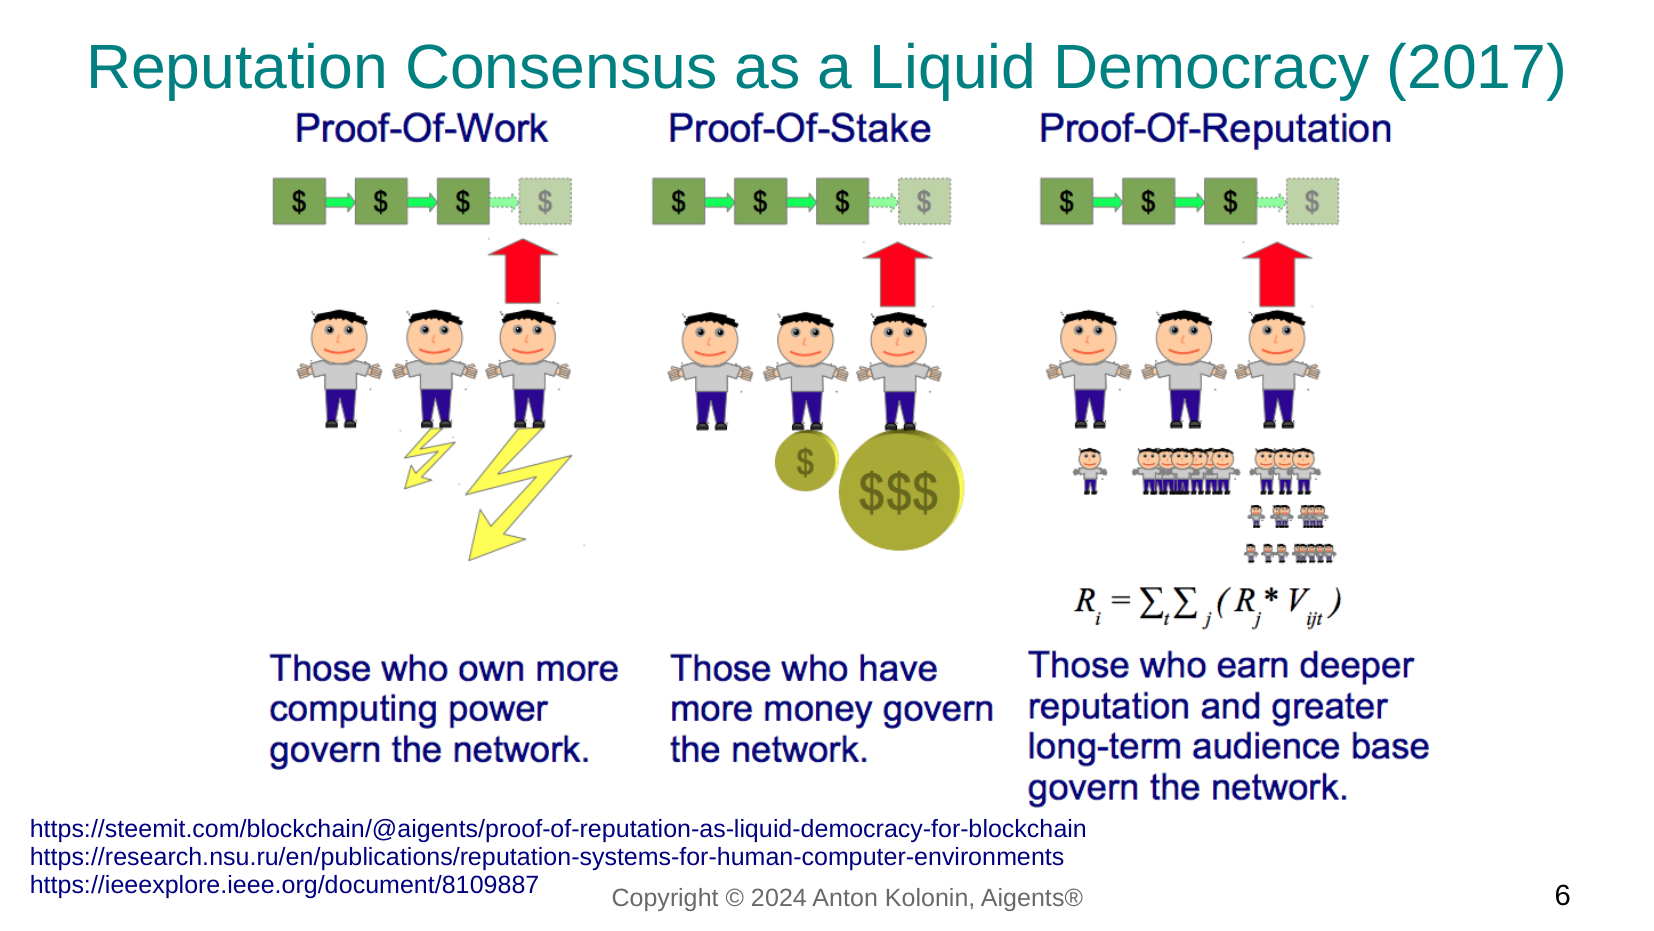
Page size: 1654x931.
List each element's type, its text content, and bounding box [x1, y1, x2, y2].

picture [250, 135, 1453, 826]
text_box https://steemit.com/blockchain/@aigents/proof-of-reputation-as-liquid-democracy-for-blockchain https://research.nsu.ru/en/publications/reputation-systems-for-human-computer-environments https://ieeexplore.ieee.org/document/8109887 [15, 807, 1284, 921]
text_box Reputation Consensus as a Liquid Democracy (2017) [0, 0, 1630, 135]
